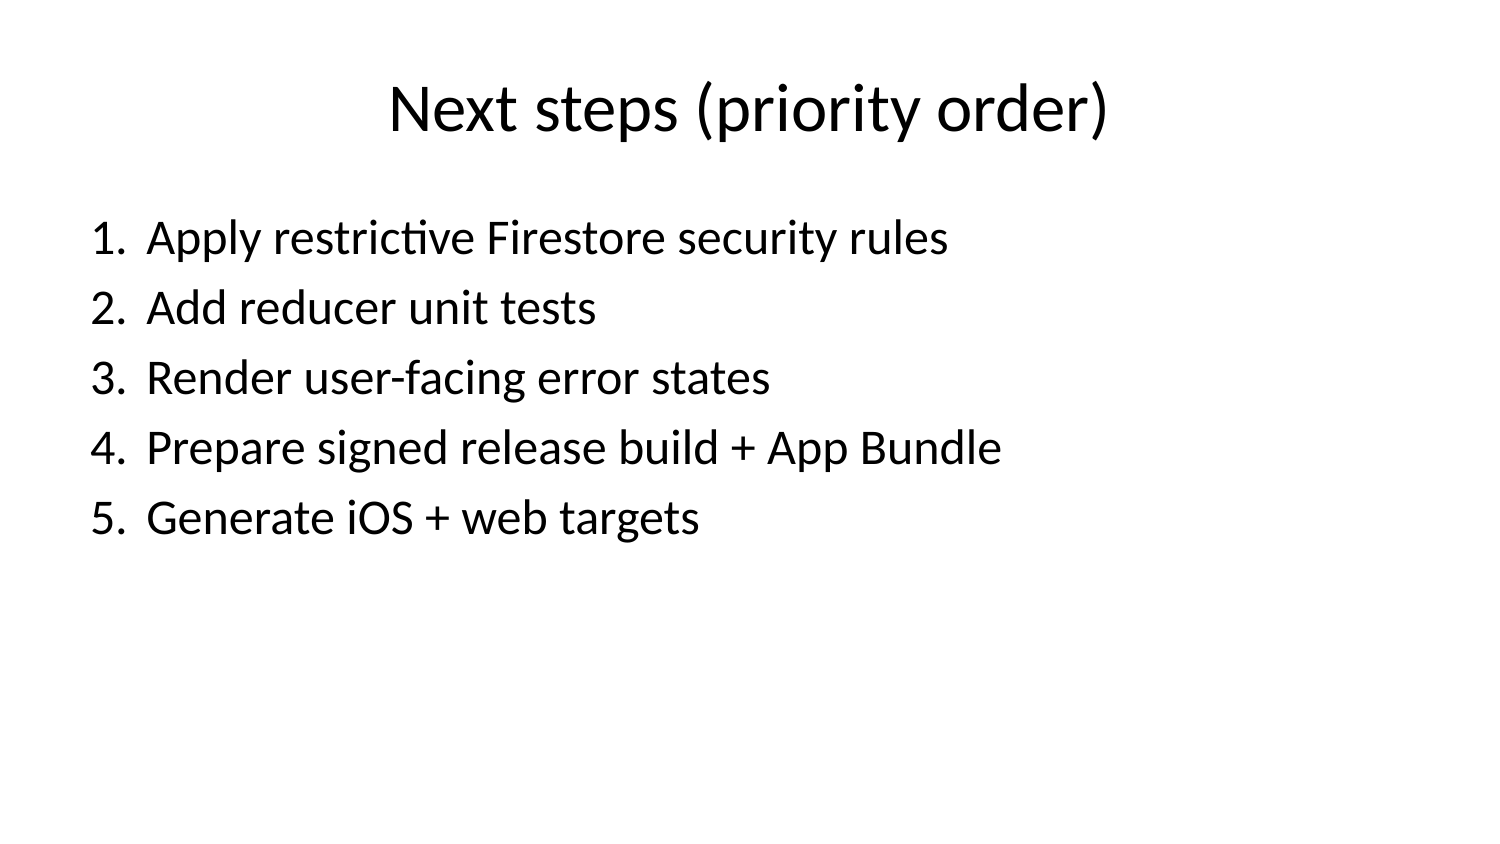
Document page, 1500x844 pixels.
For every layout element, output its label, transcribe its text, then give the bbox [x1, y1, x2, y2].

title Next steps (priority order) [75, 33, 1425, 175]
list Apply restrictive Firestore security rules Add reducer unit tests Render user-facing error states Prepare signed release build + App Bundle Generate iOS + web targets [75, 196, 1425, 754]
